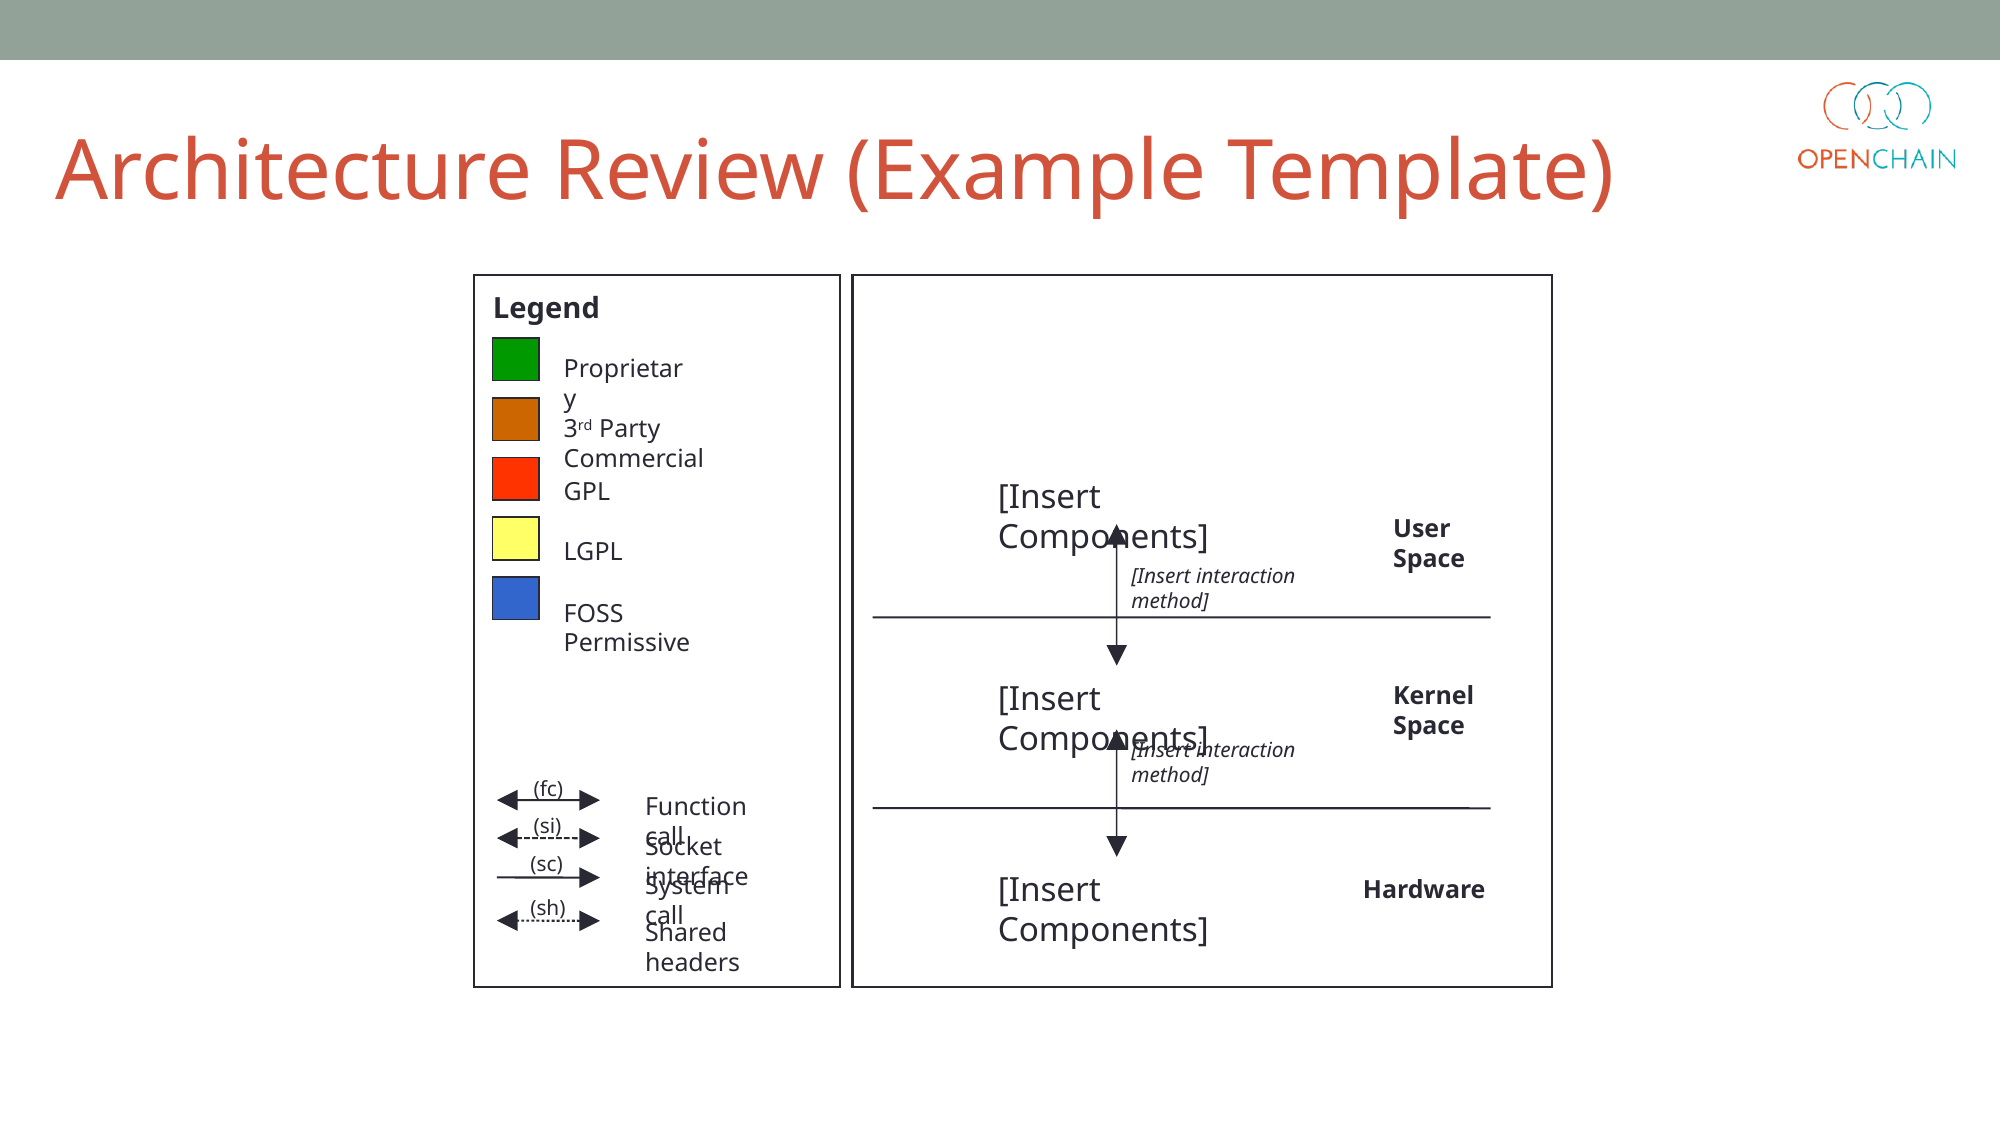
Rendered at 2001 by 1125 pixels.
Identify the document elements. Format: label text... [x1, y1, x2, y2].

text_box [Insert interaction method] [1116, 554, 1389, 596]
text_box (sc) [515, 843, 582, 884]
text_box Kernel Space [1553, 672, 1559, 718]
text_box User Space [1378, 505, 1538, 551]
text_box [Insert Components] [983, 860, 1318, 916]
text_box Shared headers [630, 908, 836, 955]
text_box Proprietary [548, 345, 703, 391]
text_box System call [630, 862, 790, 908]
text_box Legend [478, 282, 626, 333]
text_box GPL [548, 468, 659, 514]
text_box [492, 517, 540, 560]
text_box [492, 397, 540, 441]
text_box Function call [630, 783, 804, 822]
text_box [492, 337, 540, 381]
text_box [492, 577, 540, 620]
text_box (si) [518, 805, 580, 843]
text_box (sh) [515, 886, 583, 927]
text_box [Insert Components] [983, 468, 1318, 524]
text_box [492, 457, 540, 501]
text_box LGPL [548, 528, 685, 574]
text_box Architecture Review (Example Template) [40, 84, 1841, 247]
text_box [Insert Components] [983, 669, 1318, 726]
text_box FOSS Permissive [548, 589, 771, 635]
picture [1798, 82, 1955, 169]
text_box Socket interface [630, 822, 843, 869]
text_box (fc) [518, 767, 582, 809]
text_box Hardware [1348, 865, 1519, 912]
text_box Kernel Space [1378, 672, 1551, 718]
text_box 3rd Party Commercial [548, 405, 815, 451]
text_box [Insert interaction method] [1116, 729, 1389, 770]
